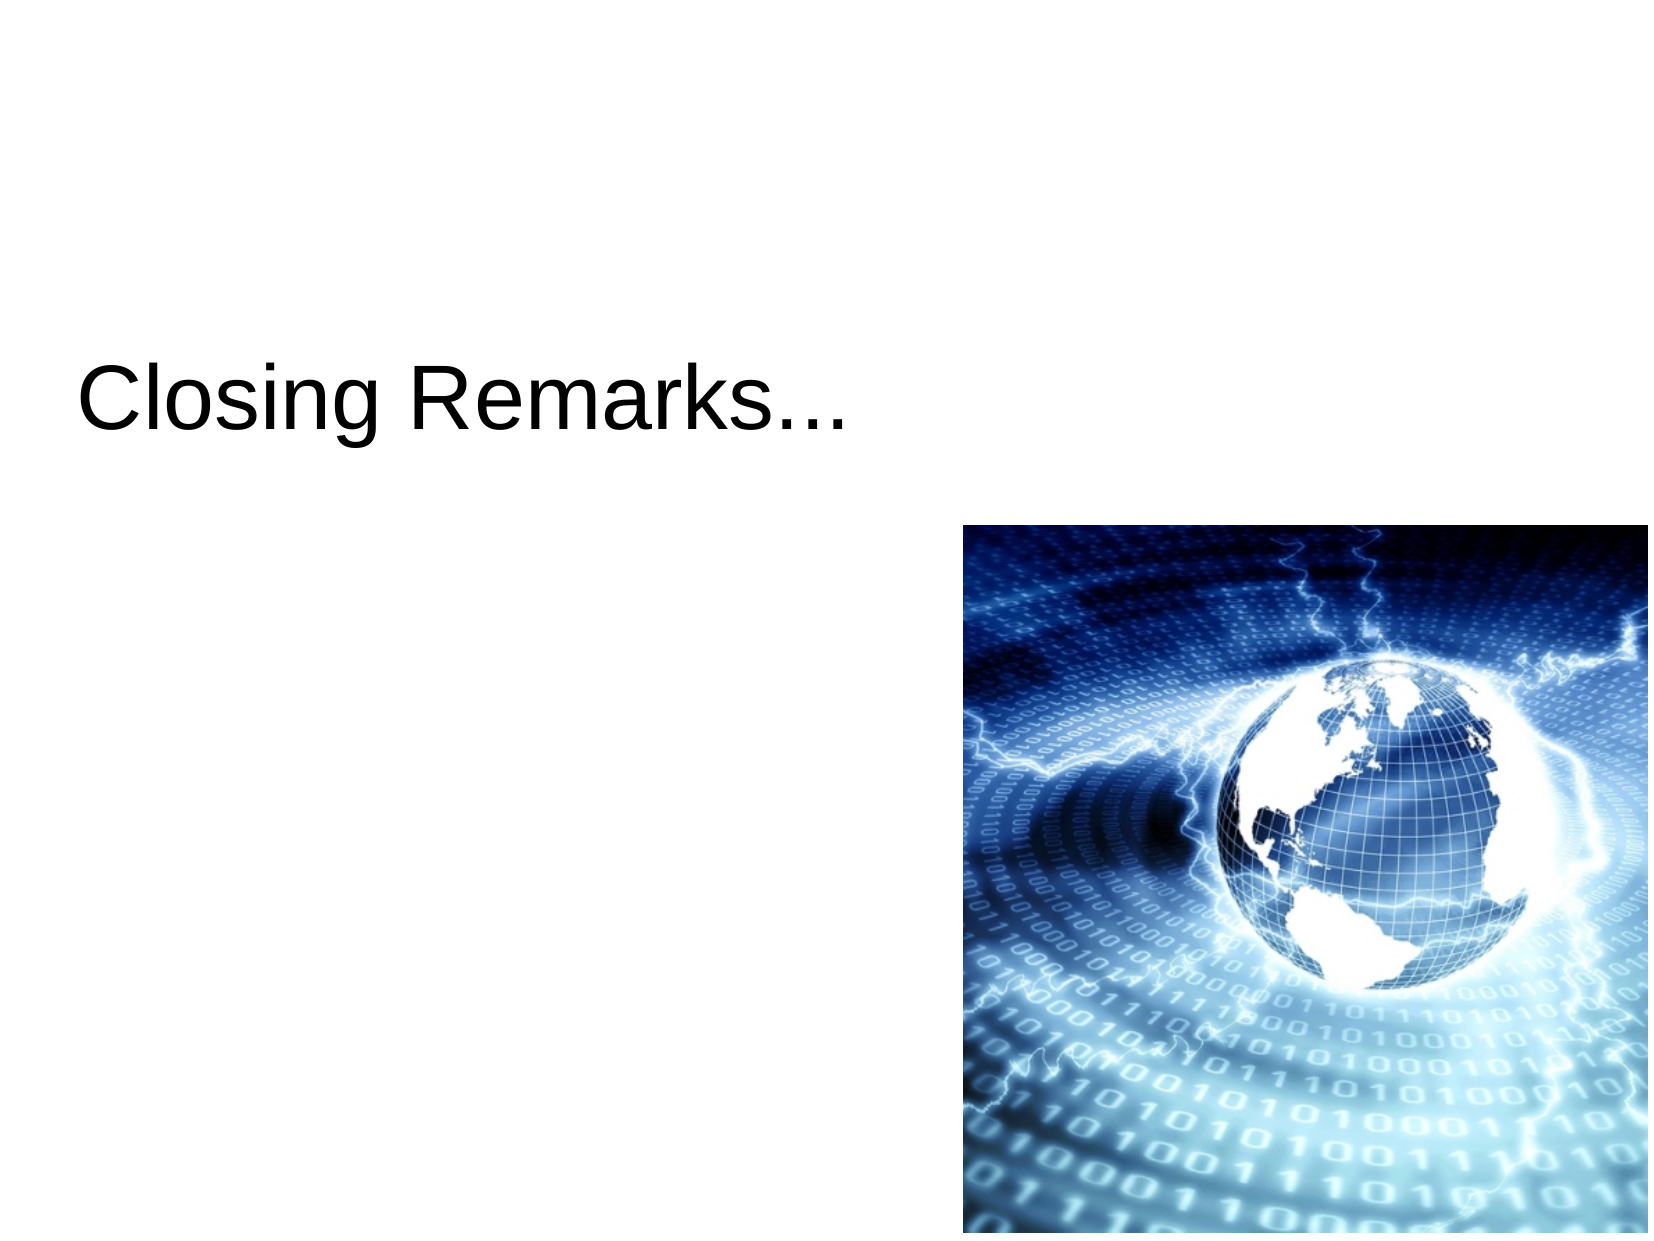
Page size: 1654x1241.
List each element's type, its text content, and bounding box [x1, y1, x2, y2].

title Closing Remarks... [76, 301, 1613, 494]
picture [963, 525, 1648, 1233]
